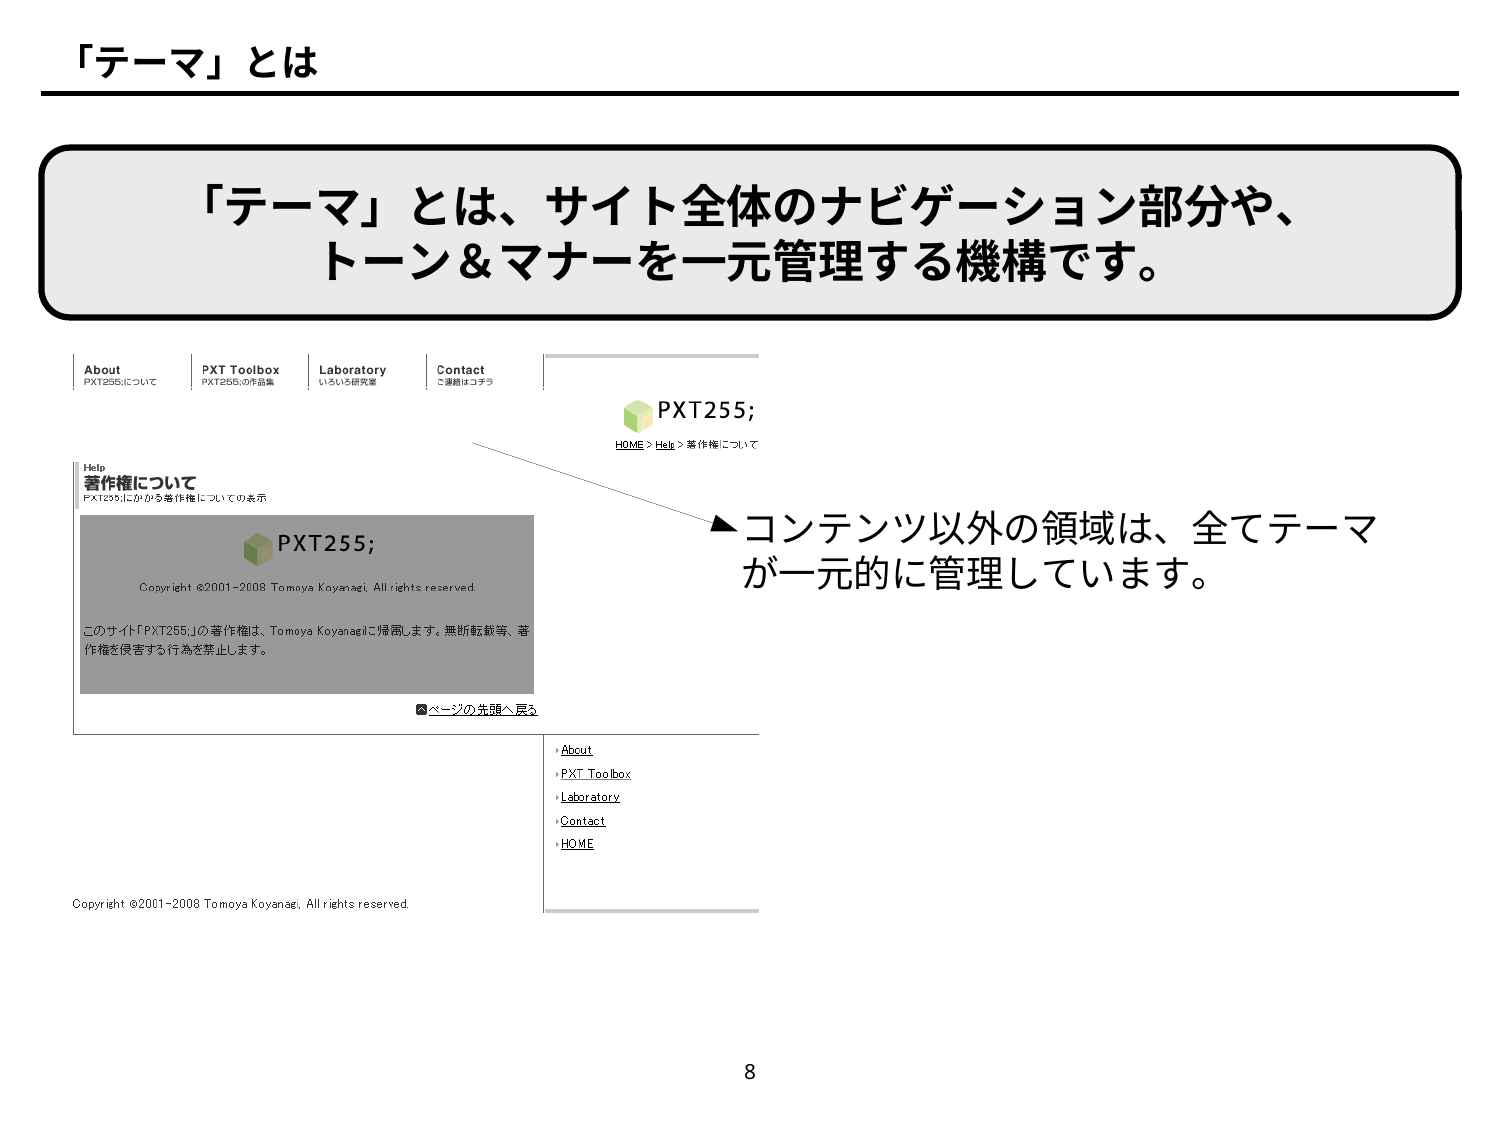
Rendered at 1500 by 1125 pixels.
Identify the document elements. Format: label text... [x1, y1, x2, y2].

text_box 「テーマ」とは、サイト全体のナビゲーション部分や、 トーン＆マナーを一元管理する機構です。 [41, 147, 1459, 318]
text_box コンテンツ以外の領域は、全てテーマが一元的に管理しています。 [726, 497, 1412, 603]
picture [63, 354, 768, 922]
title 「テーマ」とは [41, 33, 1459, 87]
